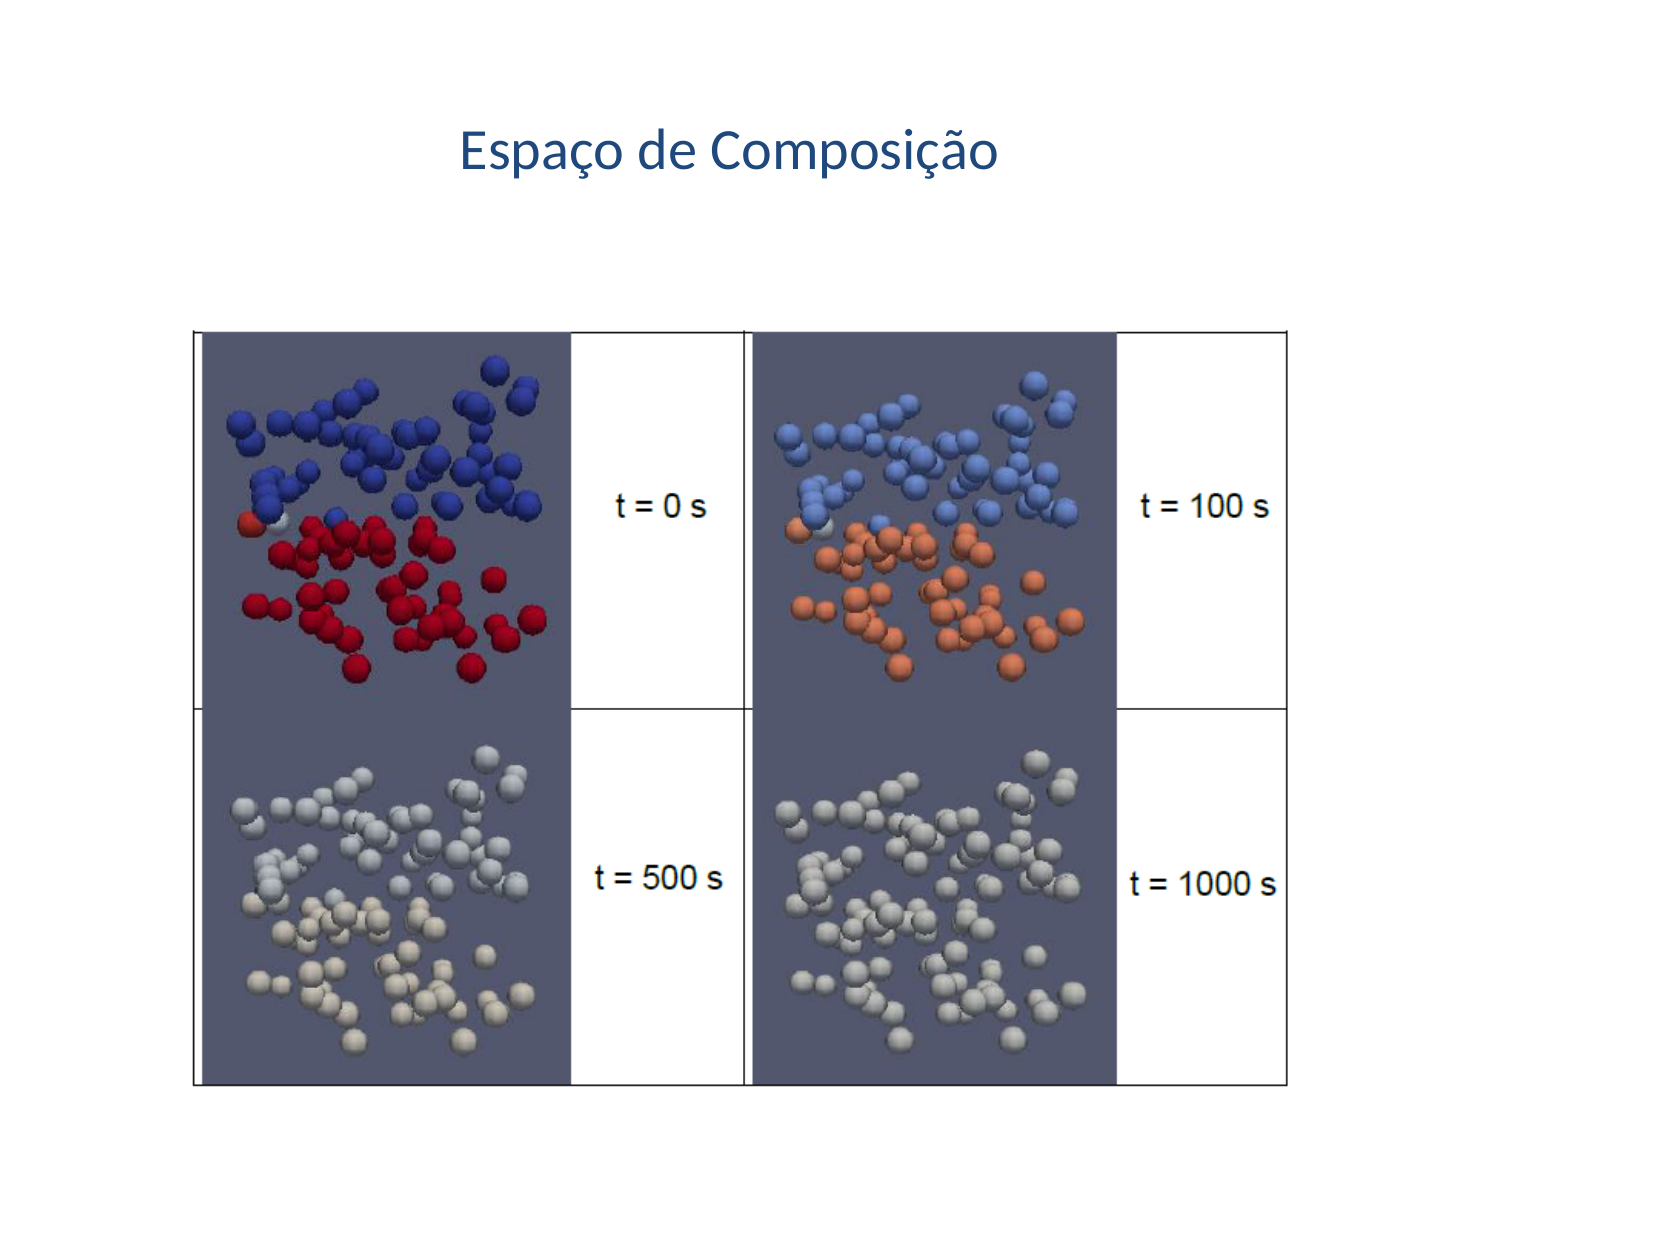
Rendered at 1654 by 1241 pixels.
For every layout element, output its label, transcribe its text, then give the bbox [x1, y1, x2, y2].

text_box Espaço de Composição [377, 118, 1081, 201]
picture [187, 326, 1294, 1094]
